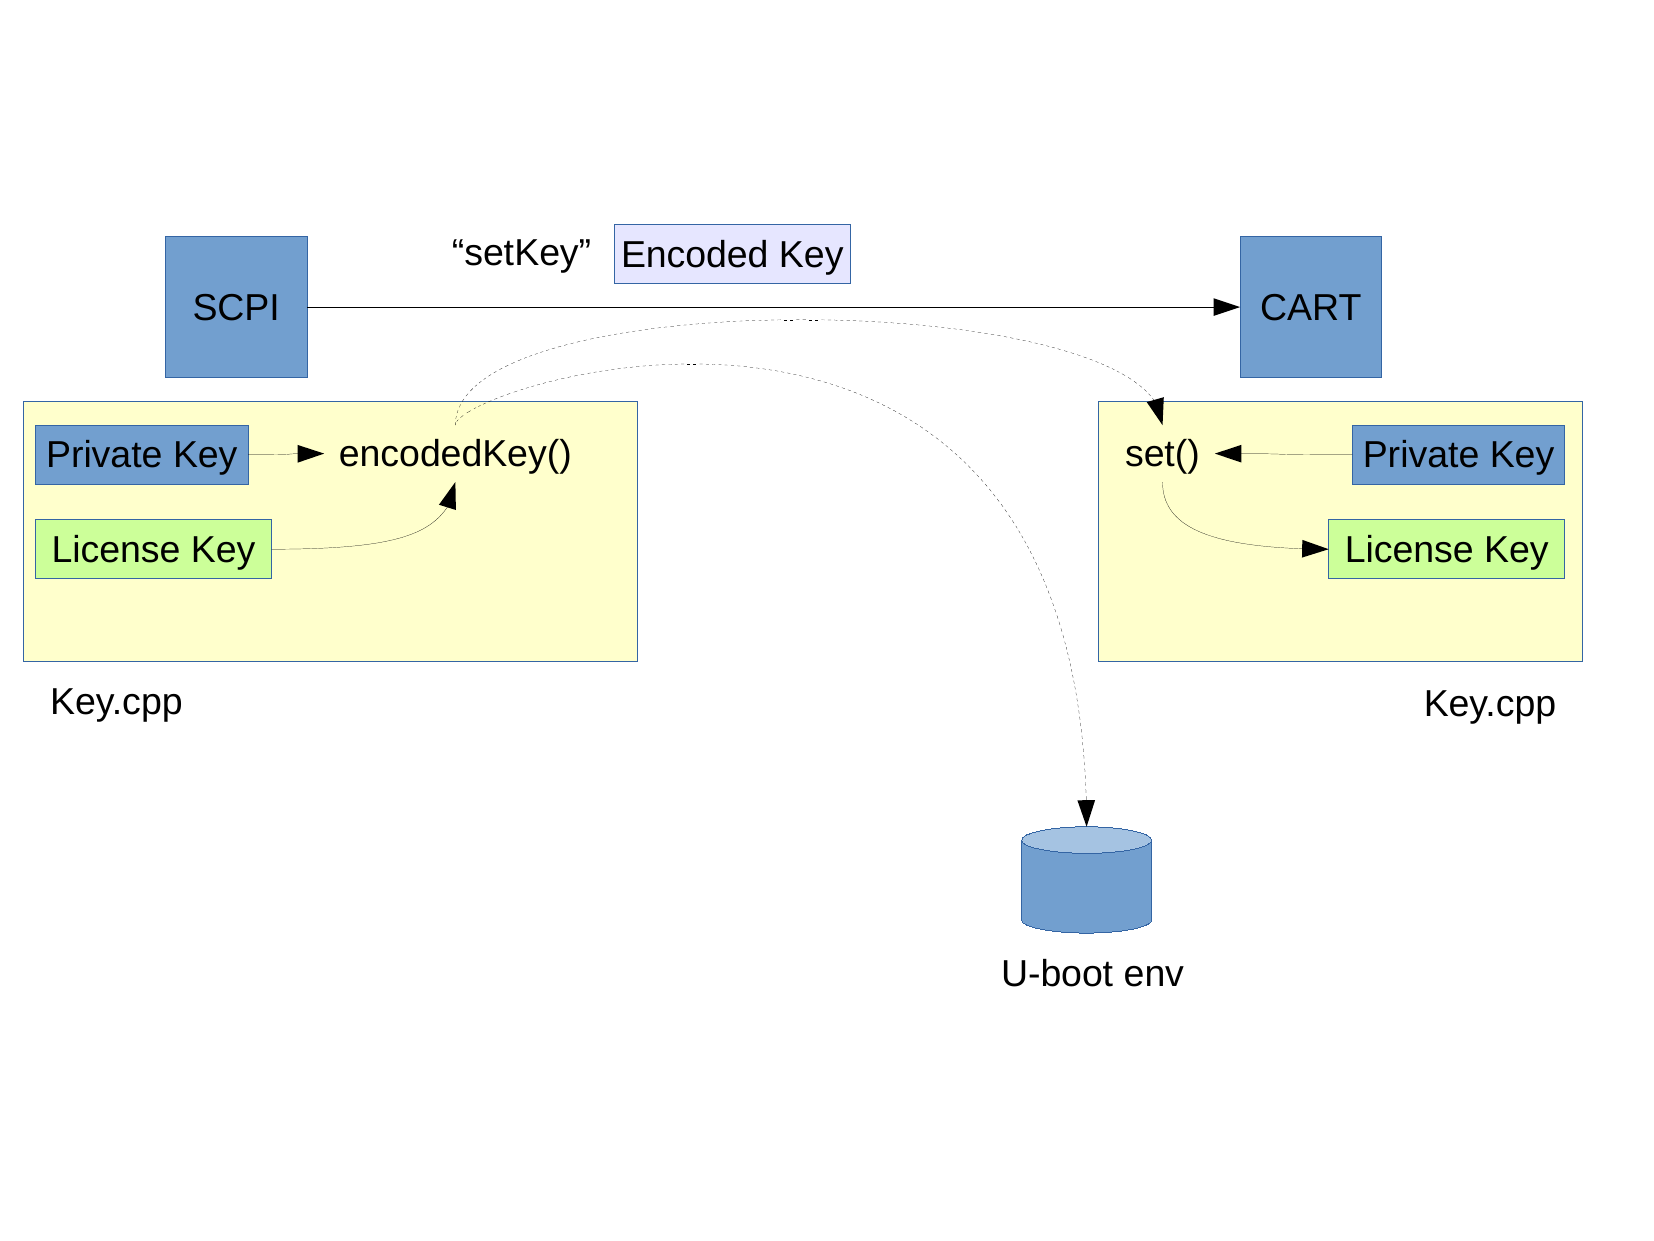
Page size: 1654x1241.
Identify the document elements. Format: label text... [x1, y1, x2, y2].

text_box U-boot env [986, 944, 1199, 1002]
text_box set() [1110, 425, 1215, 483]
text_box CART [1240, 236, 1382, 378]
text_box encodedKey() [324, 425, 587, 483]
text_box [1098, 401, 1583, 662]
text_box Key.cpp [1408, 675, 1571, 733]
text_box “setKey” [437, 224, 607, 317]
text_box Key.cpp [35, 673, 198, 731]
text_box License Key [35, 519, 272, 579]
text_box [1021, 841, 1152, 934]
text_box [23, 401, 638, 662]
text_box Private Key [1352, 425, 1565, 485]
text_box SCPI [165, 236, 308, 378]
text_box Private Key [35, 425, 249, 485]
text_box License Key [1328, 519, 1565, 579]
text_box Encoded Key [614, 224, 851, 284]
